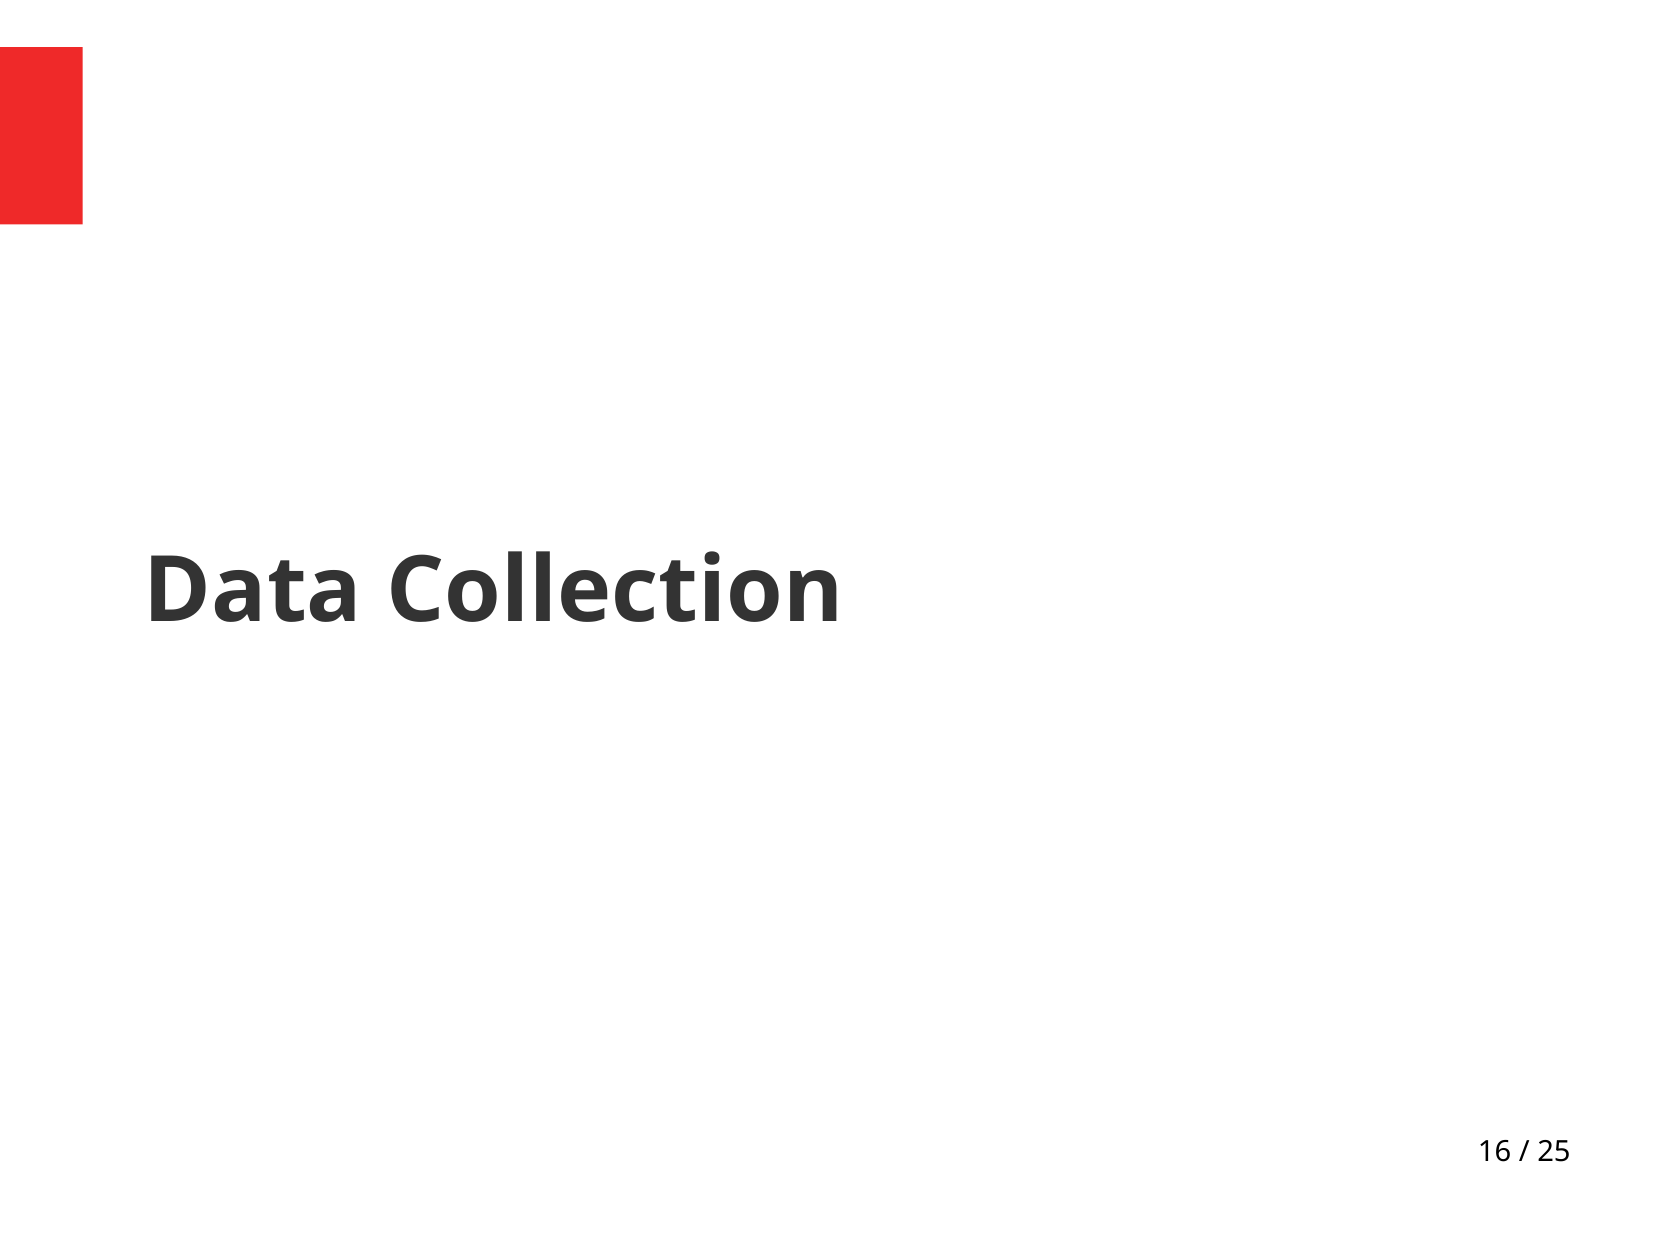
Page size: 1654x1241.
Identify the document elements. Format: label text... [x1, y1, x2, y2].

title Data Collection [143, 482, 1597, 690]
